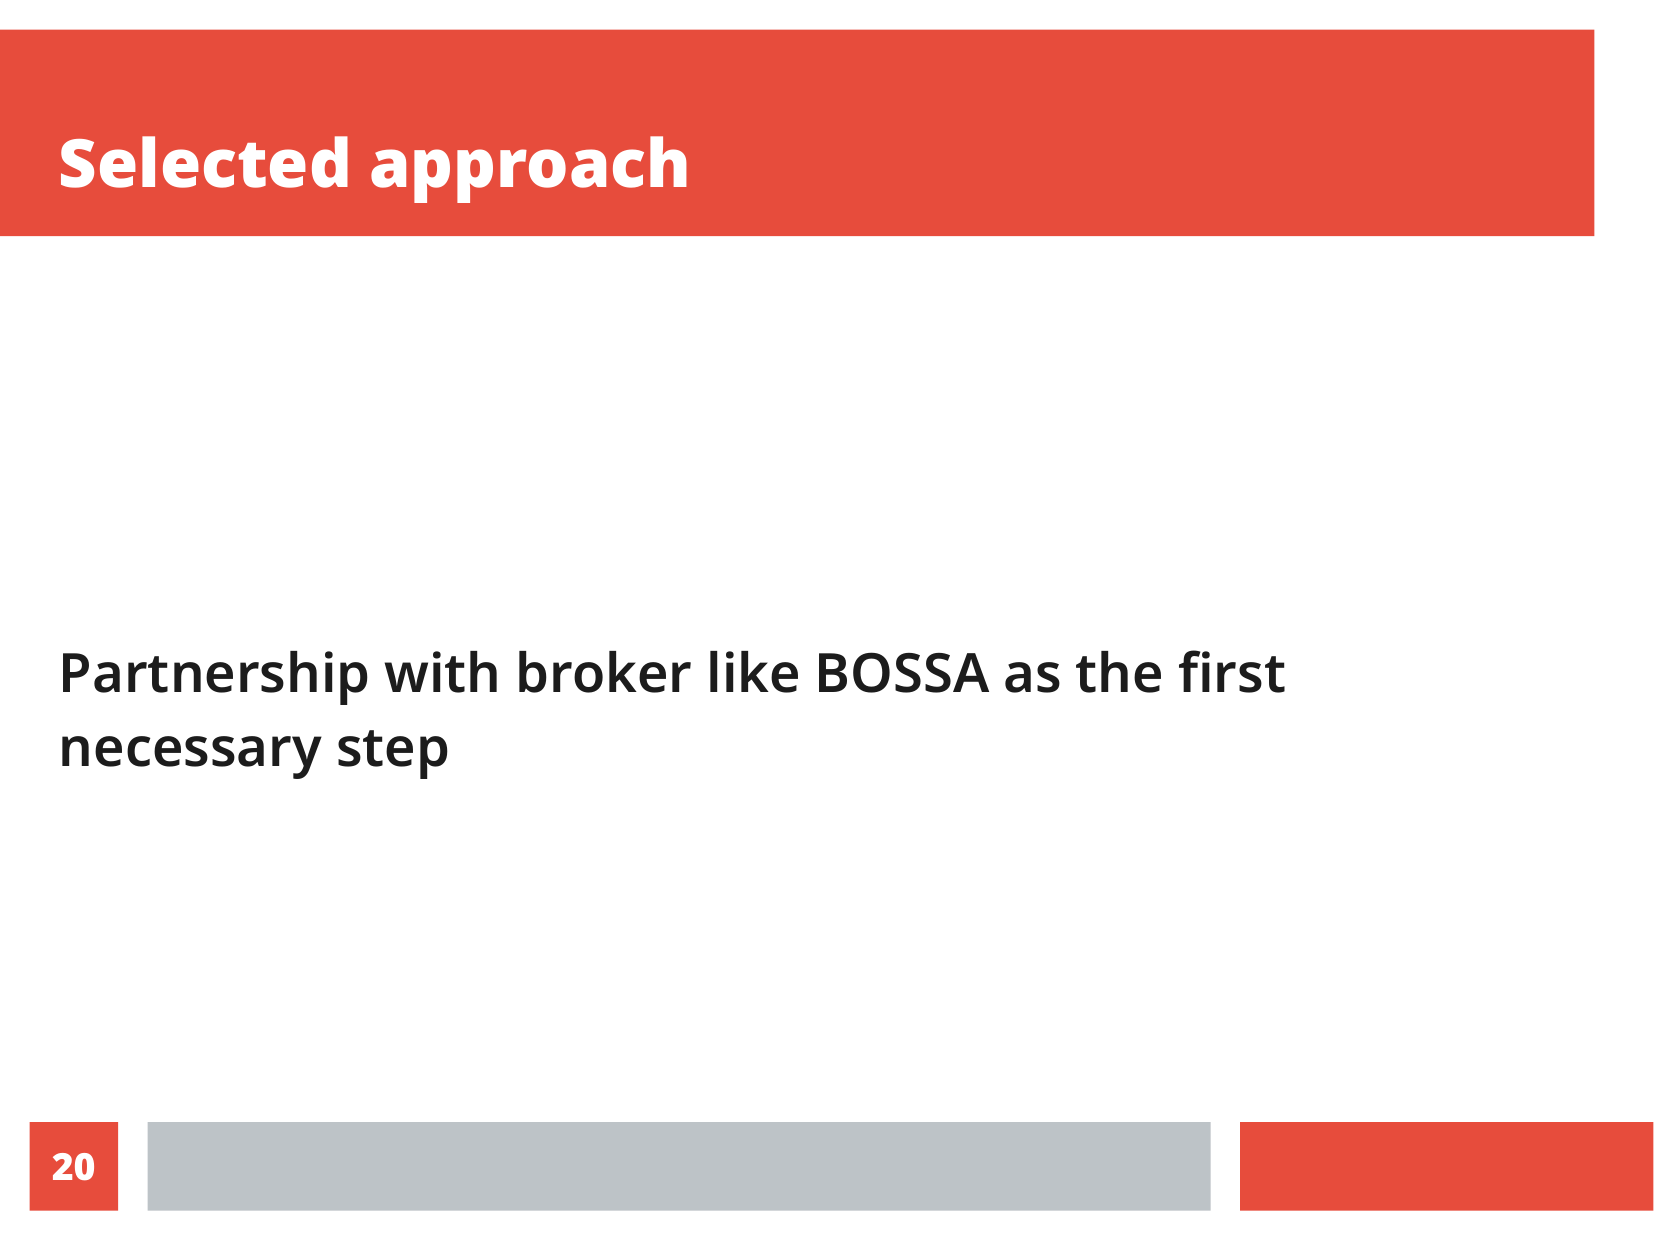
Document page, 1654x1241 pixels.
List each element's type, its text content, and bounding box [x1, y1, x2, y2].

title Selected approach [59, 59, 1595, 207]
list Partnership with broker like BOSSA as the first necessary step [59, 324, 1565, 1093]
